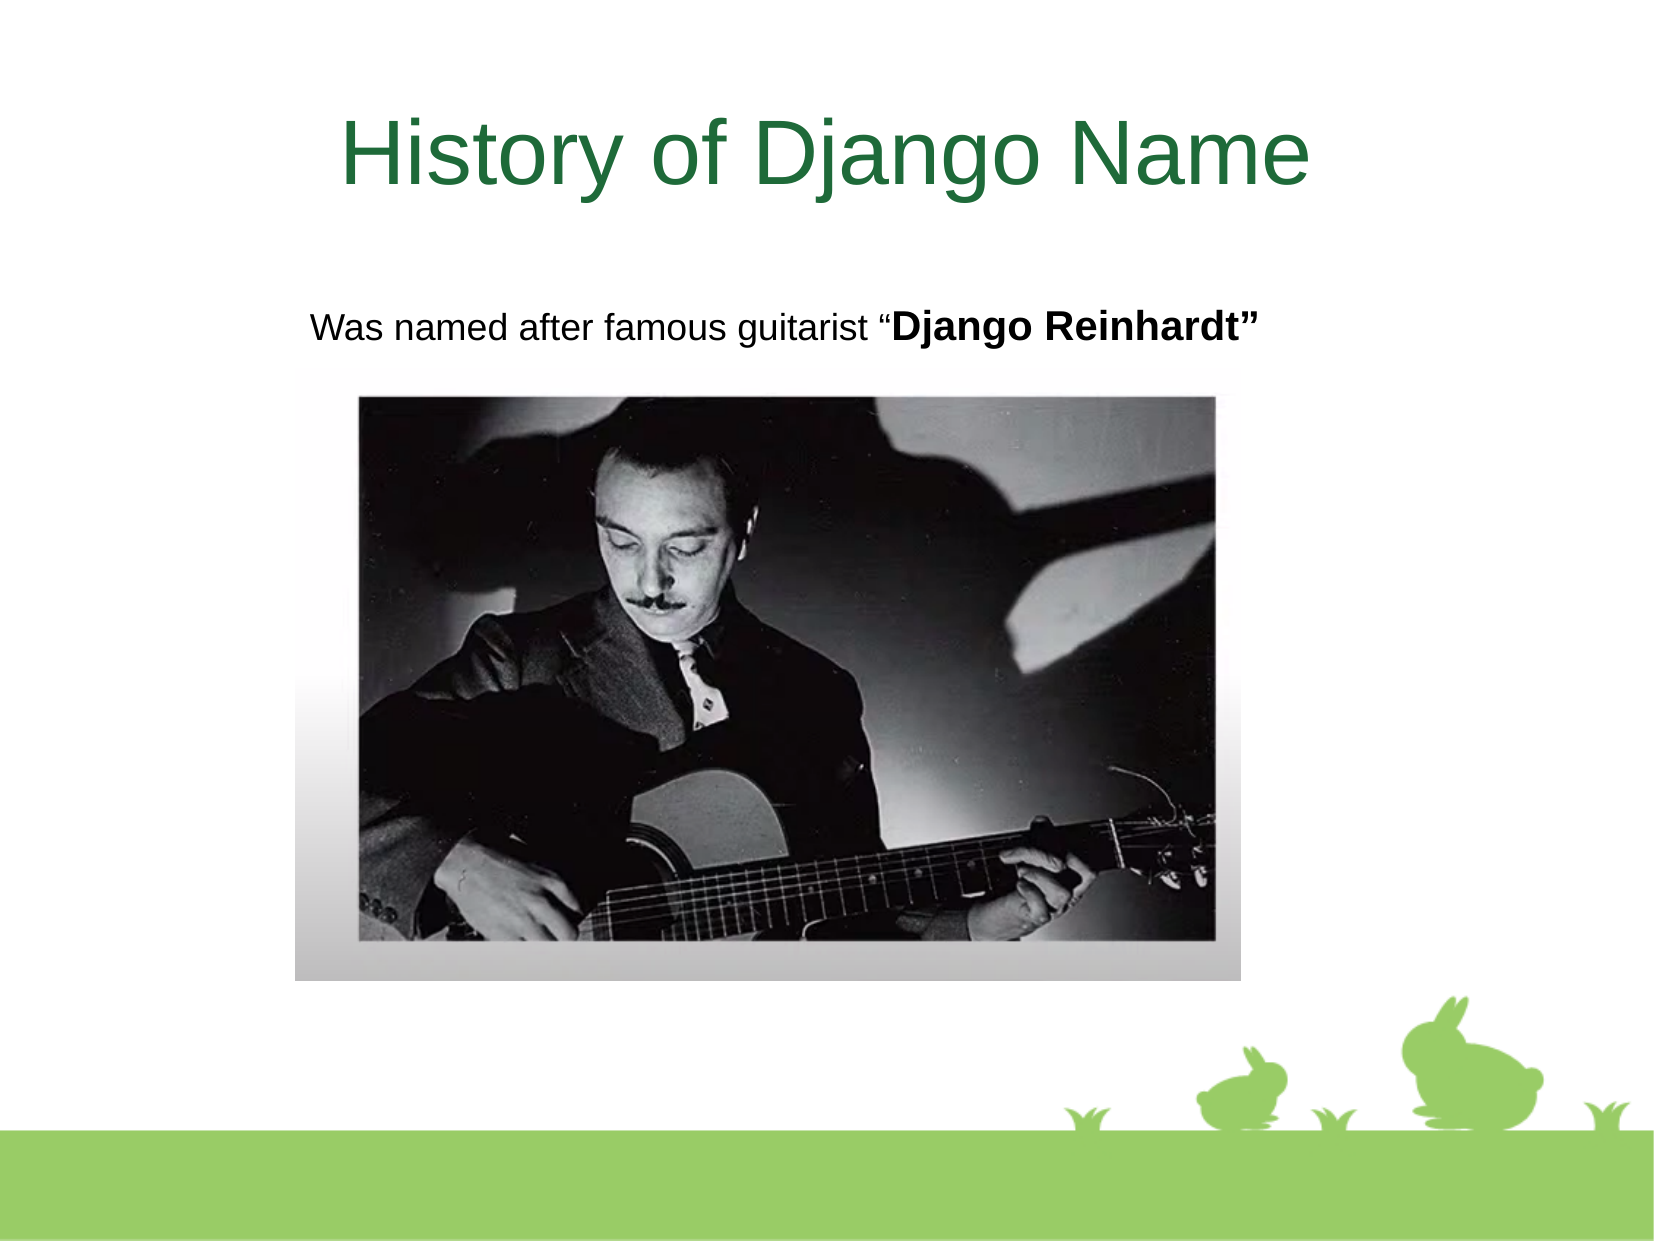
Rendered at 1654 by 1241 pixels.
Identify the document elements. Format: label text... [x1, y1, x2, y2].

picture [0, 0, 1654, 1241]
title History of Django Name [82, 49, 1571, 257]
text_box Was named after famous guitarist “Django Reinhardt” [295, 295, 1347, 395]
